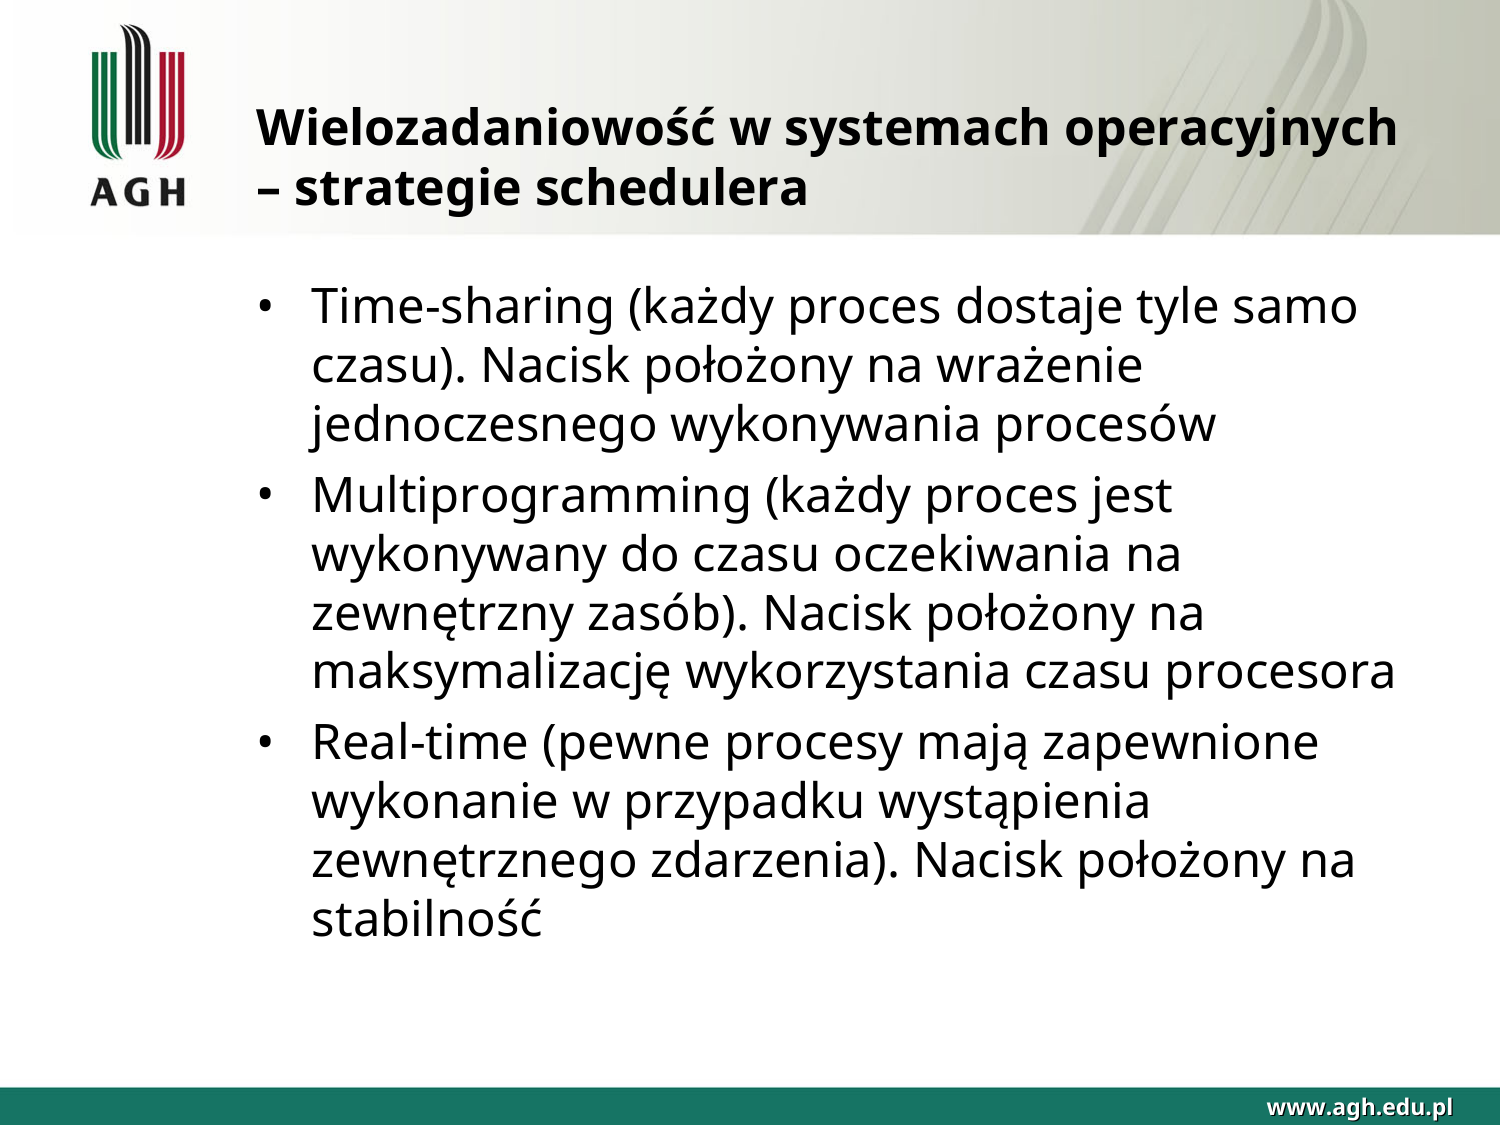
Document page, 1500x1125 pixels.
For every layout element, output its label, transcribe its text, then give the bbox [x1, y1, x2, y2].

text_box www.agh.edu.pl [1251, 1084, 1500, 1125]
picture [0, 0, 1500, 1125]
title Wielozadaniowość w systemach operacyjnych – strategie schedulera [242, 78, 1425, 233]
list Time-sharing (każdy proces dostaje tyle samo czasu). Nacisk położony na wrażenie jednoczesnego wykonywania procesów Multiprogramming (każdy proces jest wykonywany do czasu oczekiwania na zewnętrzny zasób). Nacisk położony na maksymalizację wykorzystania czasu procesora Real-time (pewne procesy mają zapewnione wykonanie w przypadku wystąpienia zewnętrznego zdarzenia). Nacisk położony na stabilność [242, 267, 1425, 1005]
